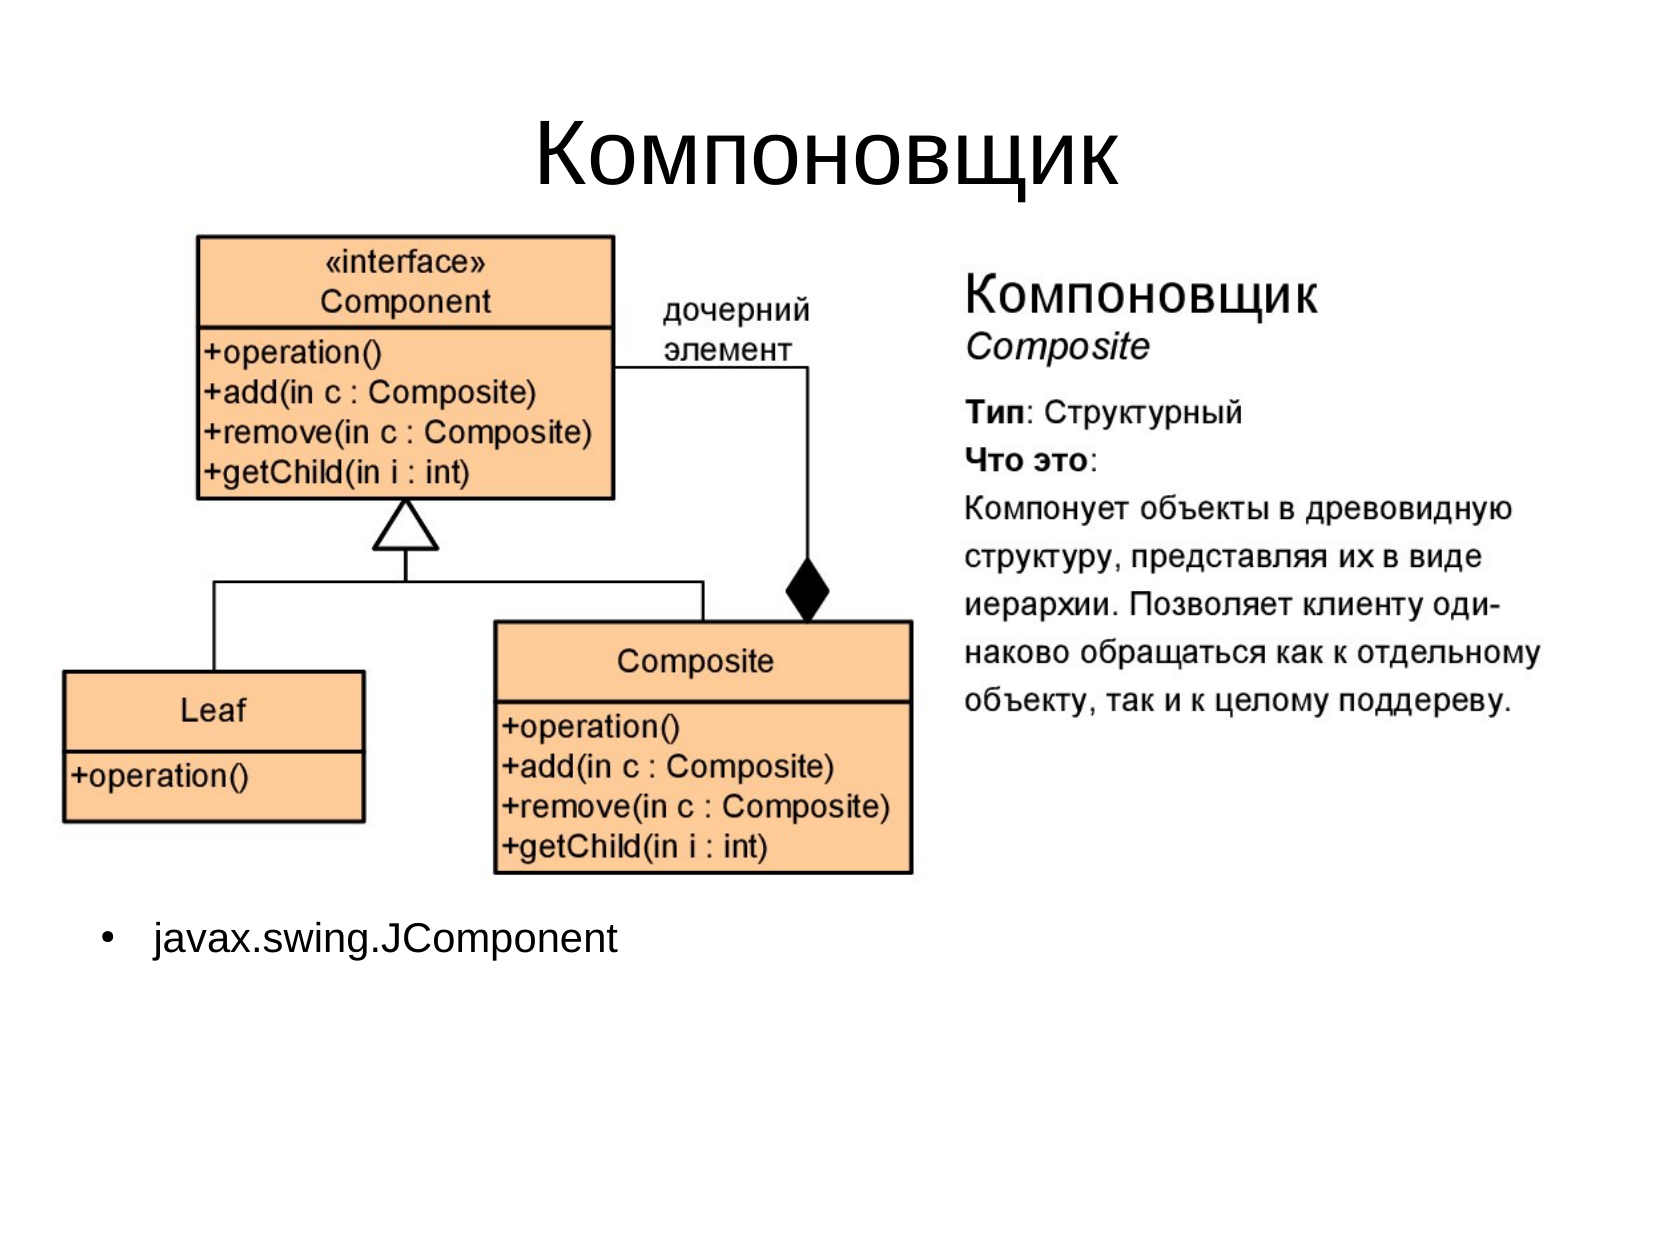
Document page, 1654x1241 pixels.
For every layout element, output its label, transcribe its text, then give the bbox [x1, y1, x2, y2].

picture [54, 221, 1607, 883]
list javax.swing.JComponent [82, 915, 1571, 1186]
title Компоновщик [82, 49, 1571, 221]
